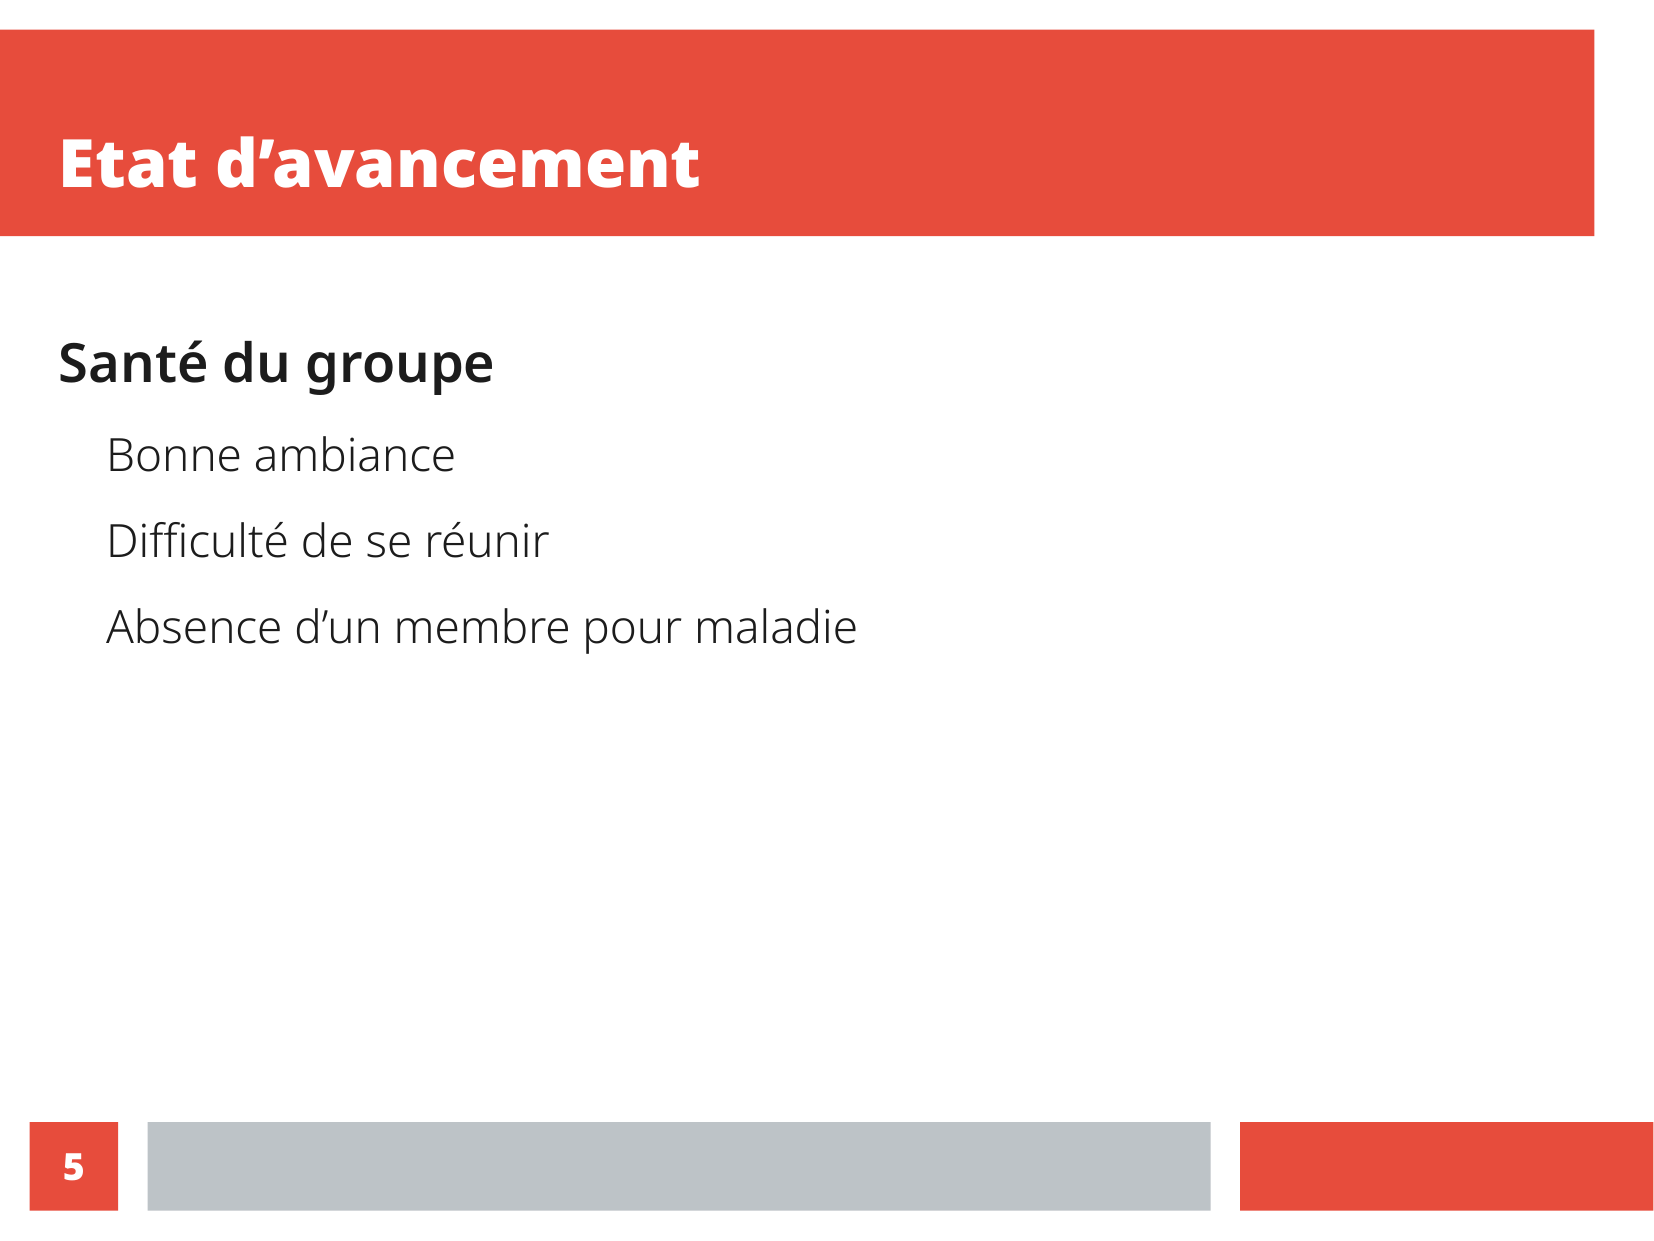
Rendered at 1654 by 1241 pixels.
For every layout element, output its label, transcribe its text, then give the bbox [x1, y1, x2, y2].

list Santé du groupe Bonne ambiance Difficulté de se réunir Absence d’un membre pour maladie [59, 324, 1565, 1093]
title Etat d’avancement [59, 59, 1595, 207]
